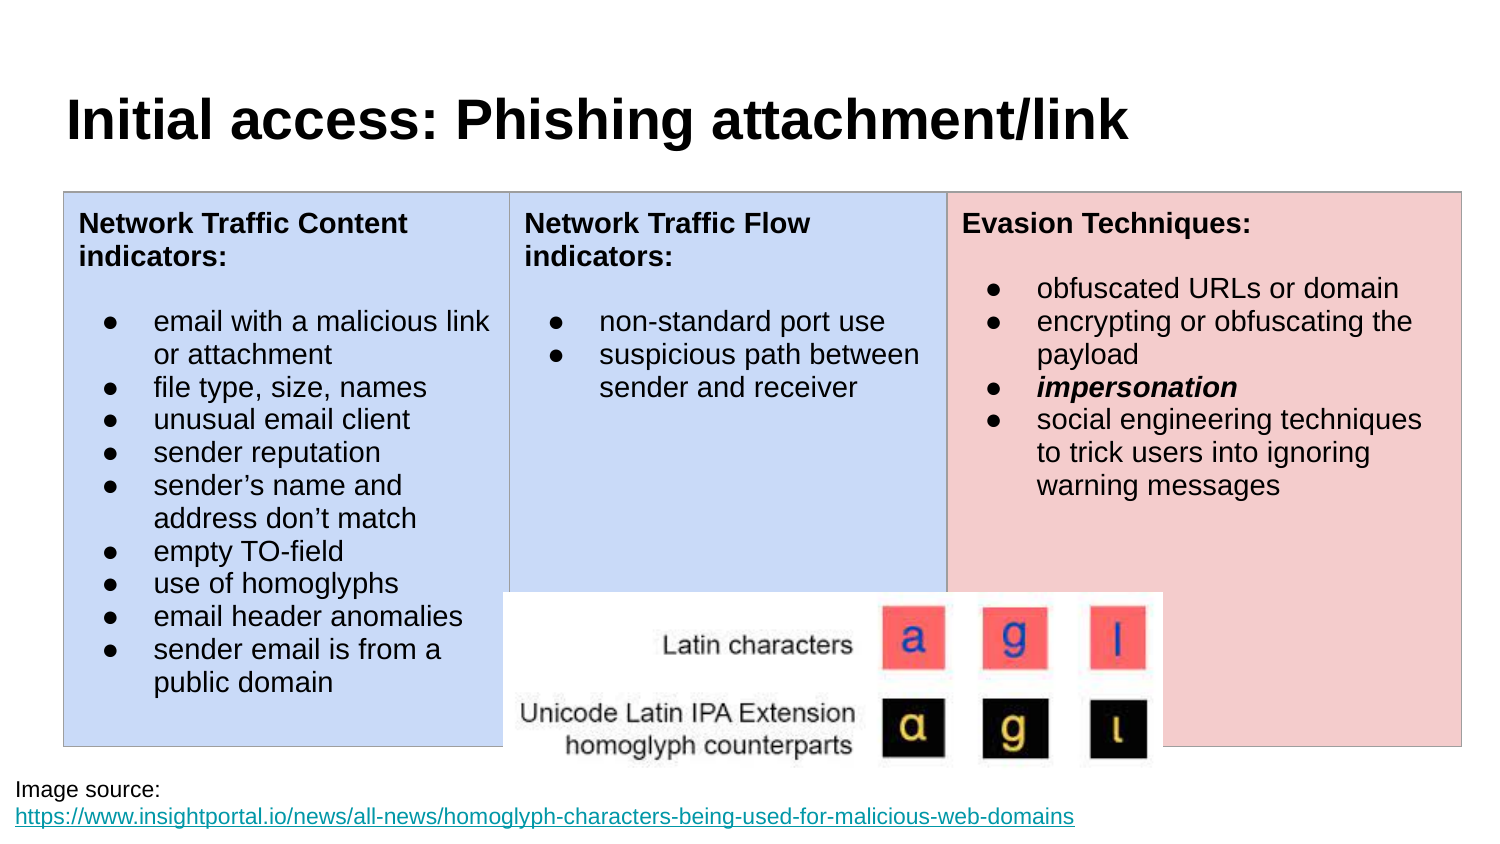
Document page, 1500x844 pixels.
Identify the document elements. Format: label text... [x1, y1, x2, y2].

table_header Network Traffic Content indicators: email with a malicious link or attachment file type, size, names unusual email client sender reputation sender’s name and address don’t match empty TO-field use of homoglyphs email header anomalies sender email is from a public domain [64, 193, 509, 746]
table_header Evasion Techniques: obfuscated URLs or domain encrypting or obfuscating the payload impersonation social engineering techniques to trick users into ignoring warning messages [948, 193, 1461, 746]
picture [503, 592, 1163, 759]
table_header Network Traffic Flow indicators: non-standard port use suspicious path between sender and receiver [510, 193, 946, 592]
title Initial access: Phishing attachment/link [51, 72, 1449, 167]
text_box Image source: https://www.insightportal.io/news/all-news/homoglyph-characters-being-used-for-malicious-web-domains [0, 759, 1213, 844]
